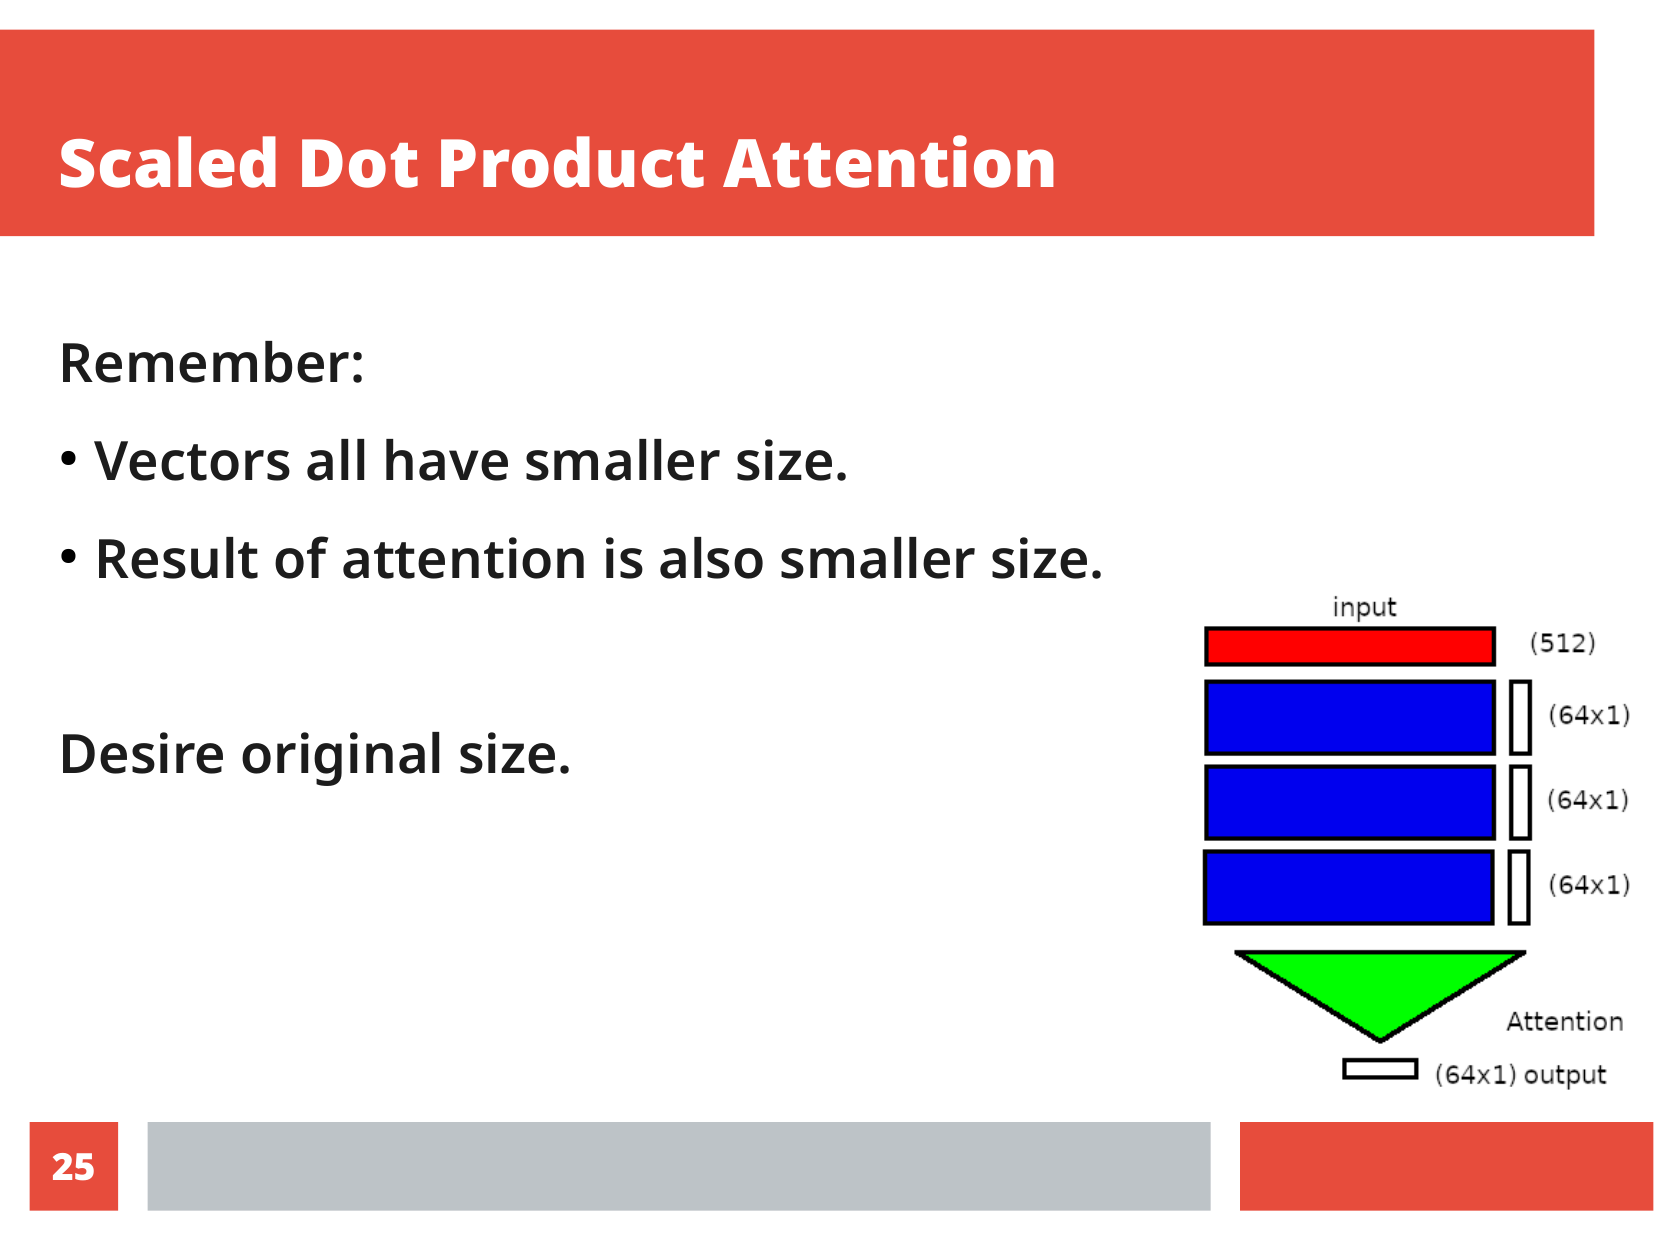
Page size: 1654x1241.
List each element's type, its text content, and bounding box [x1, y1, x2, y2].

list Remember: Vectors all have smaller size. Result of attention is also smaller size. Desire original size. [59, 324, 1565, 1093]
title Scaled Dot Product Attention [59, 59, 1595, 207]
picture [1170, 592, 1630, 1111]
